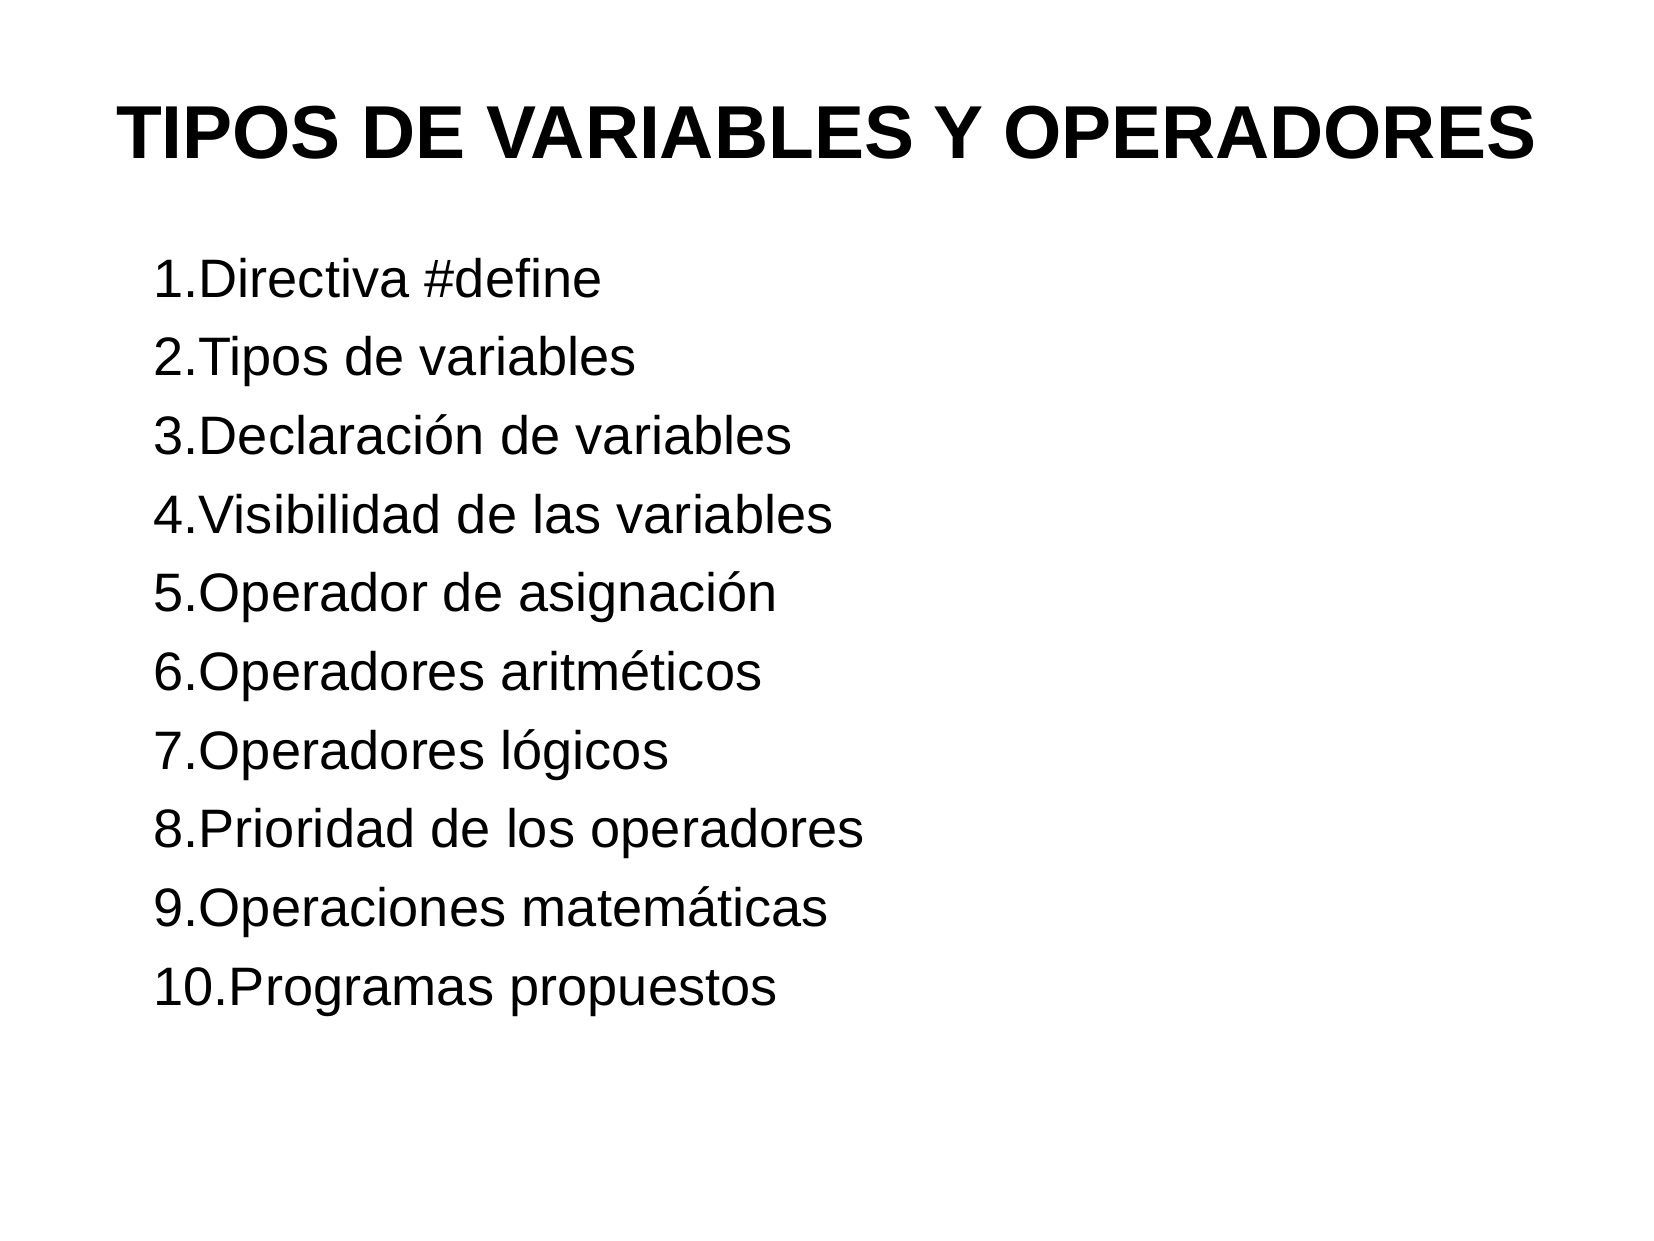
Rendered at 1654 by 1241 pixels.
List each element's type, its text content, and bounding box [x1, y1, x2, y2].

text_box Directiva #define Tipos de variables Declaración de variables Visibilidad de las variables Operador de asignación Operadores aritméticos Operadores lógicos Prioridad de los operadores Operaciones matemáticas Programas propuestos [153, 248, 1465, 1138]
title TIPOS DE VARIABLES Y OPERADORES [82, 29, 1571, 237]
